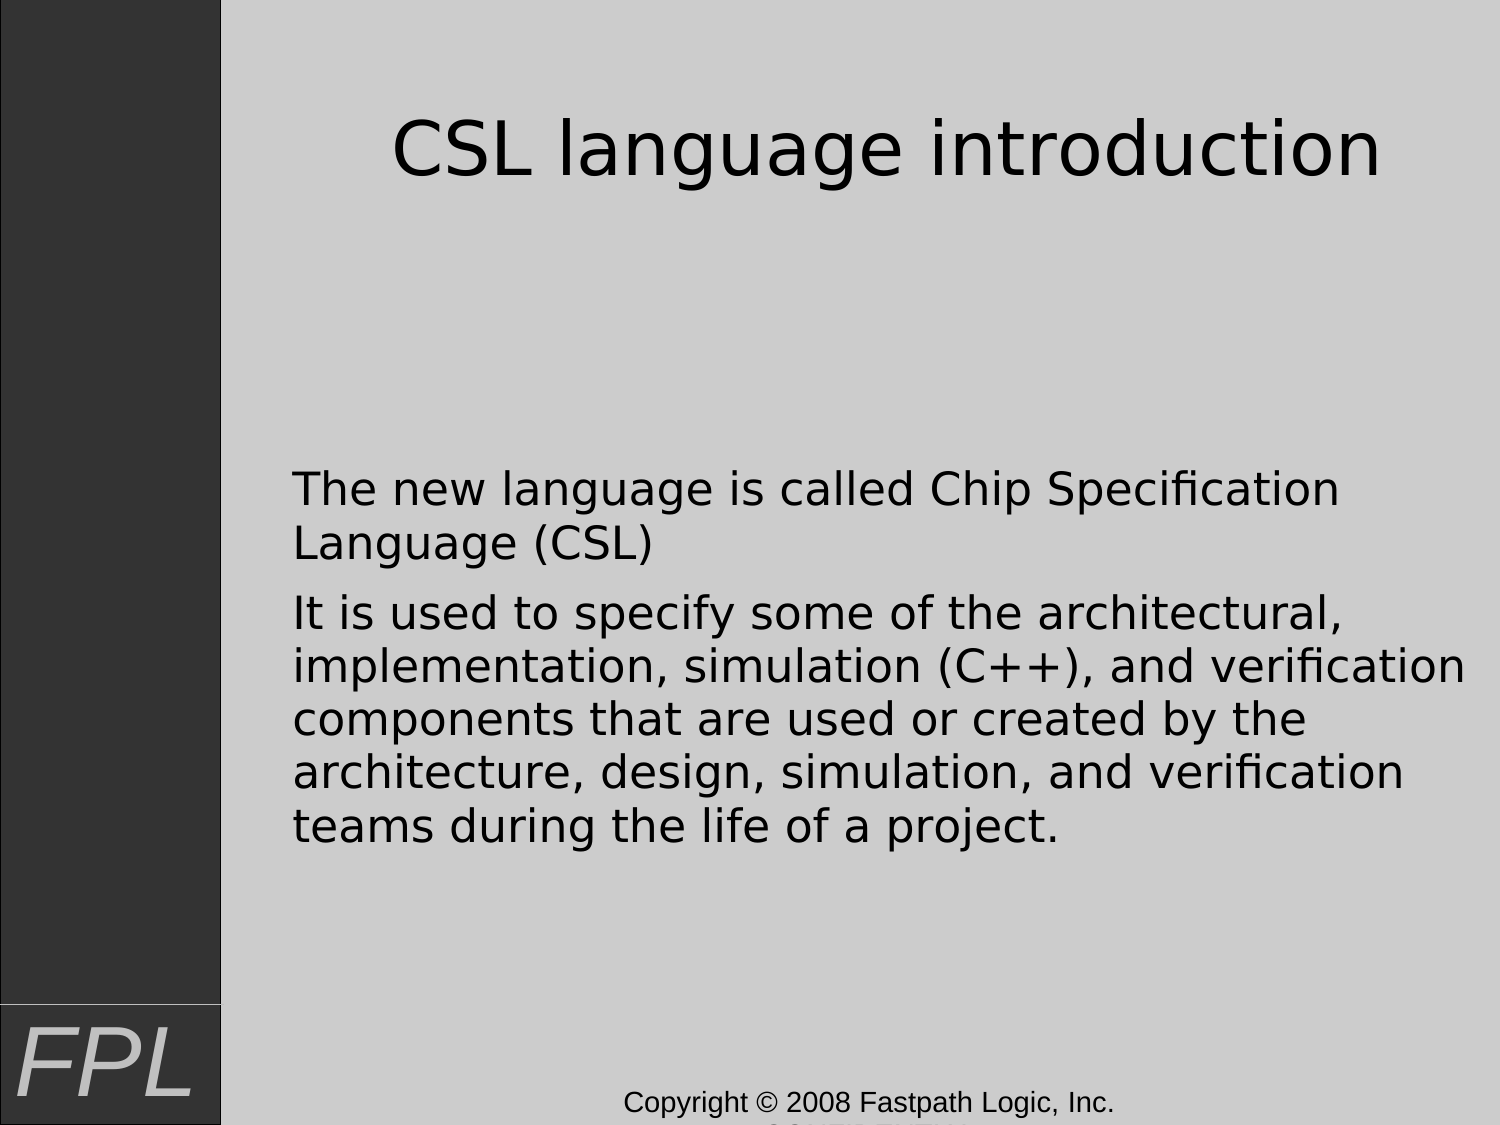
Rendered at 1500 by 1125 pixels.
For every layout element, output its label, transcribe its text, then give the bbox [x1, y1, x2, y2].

subtitle The new language is called Chip Specification Language (CSL) It is used to specify some of the architectural, implementation, simulation (C++), and verification components that are used or created by the architecture, design, simulation, and verification teams during the life of a project. [292, 247, 1483, 1070]
title CSL language introduction [387, 52, 1388, 247]
